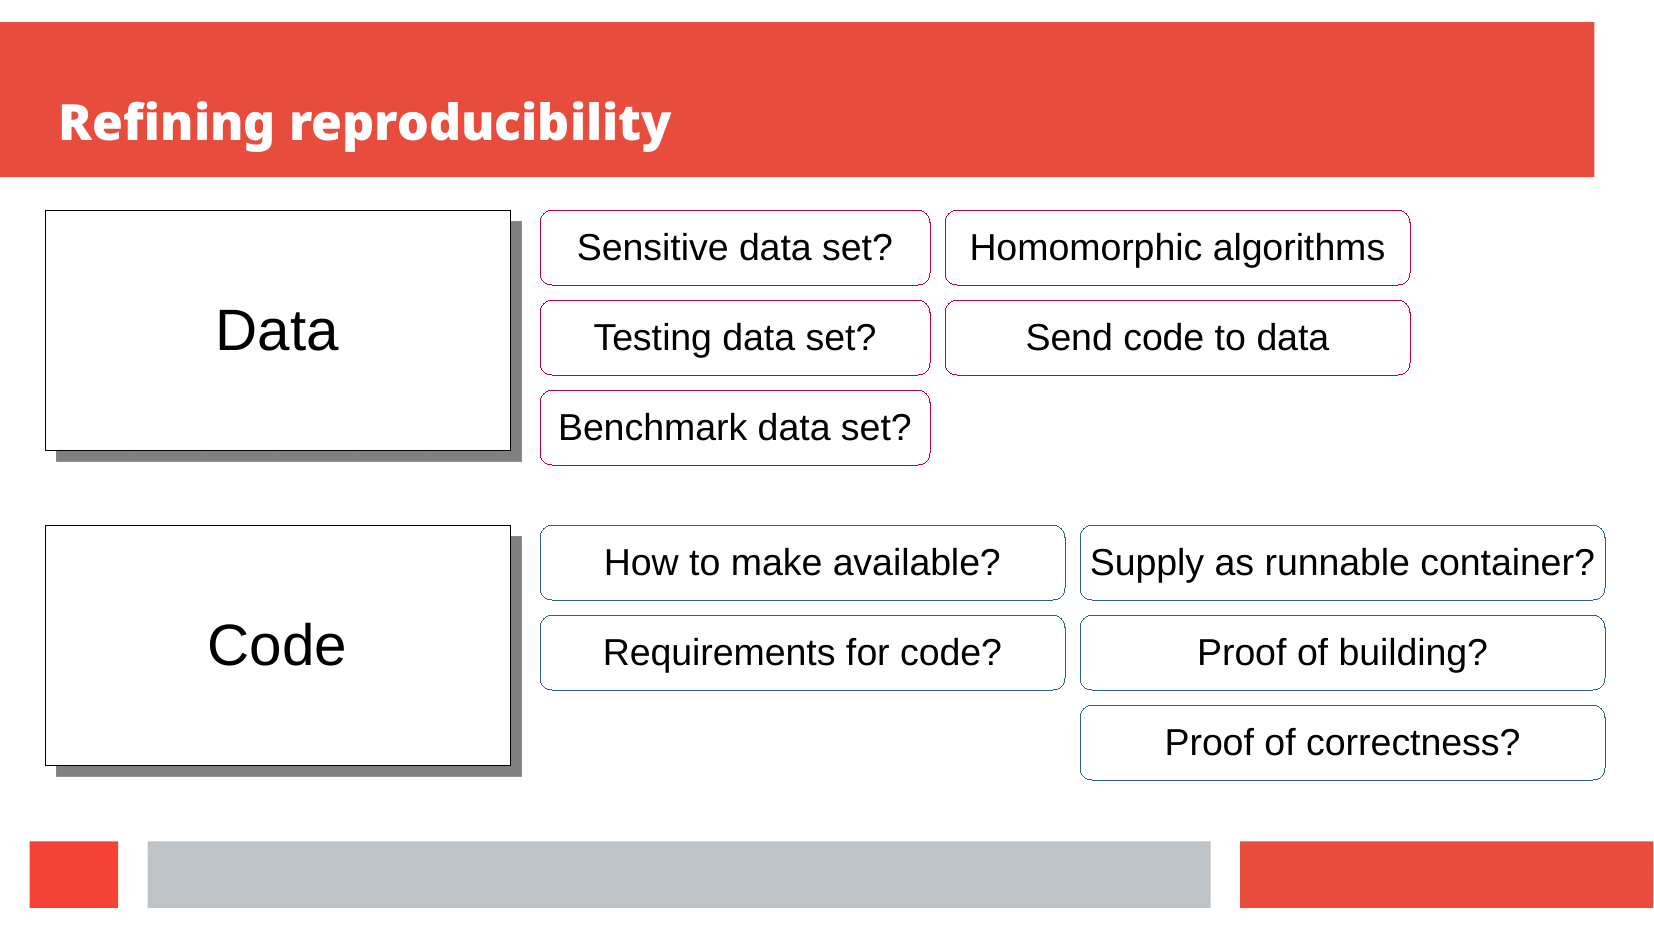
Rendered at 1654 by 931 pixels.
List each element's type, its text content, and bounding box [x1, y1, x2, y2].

text_box Testing data set? [540, 300, 931, 376]
text_box Code [45, 525, 511, 766]
title Refining reproducibility [59, 44, 1595, 156]
text_box How to make available? [540, 525, 1066, 601]
text_box Send code to data [945, 300, 1411, 376]
text_box Proof of correctness? [1080, 705, 1606, 781]
text_box Data [45, 210, 511, 451]
text_box Proof of building? [1080, 615, 1606, 691]
text_box Requirements for code? [540, 615, 1066, 691]
text_box Homomorphic algorithms [945, 210, 1411, 286]
text_box Supply as runnable container? [1080, 525, 1606, 601]
text_box Sensitive data set? [540, 210, 931, 286]
text_box Benchmark data set? [540, 390, 931, 466]
